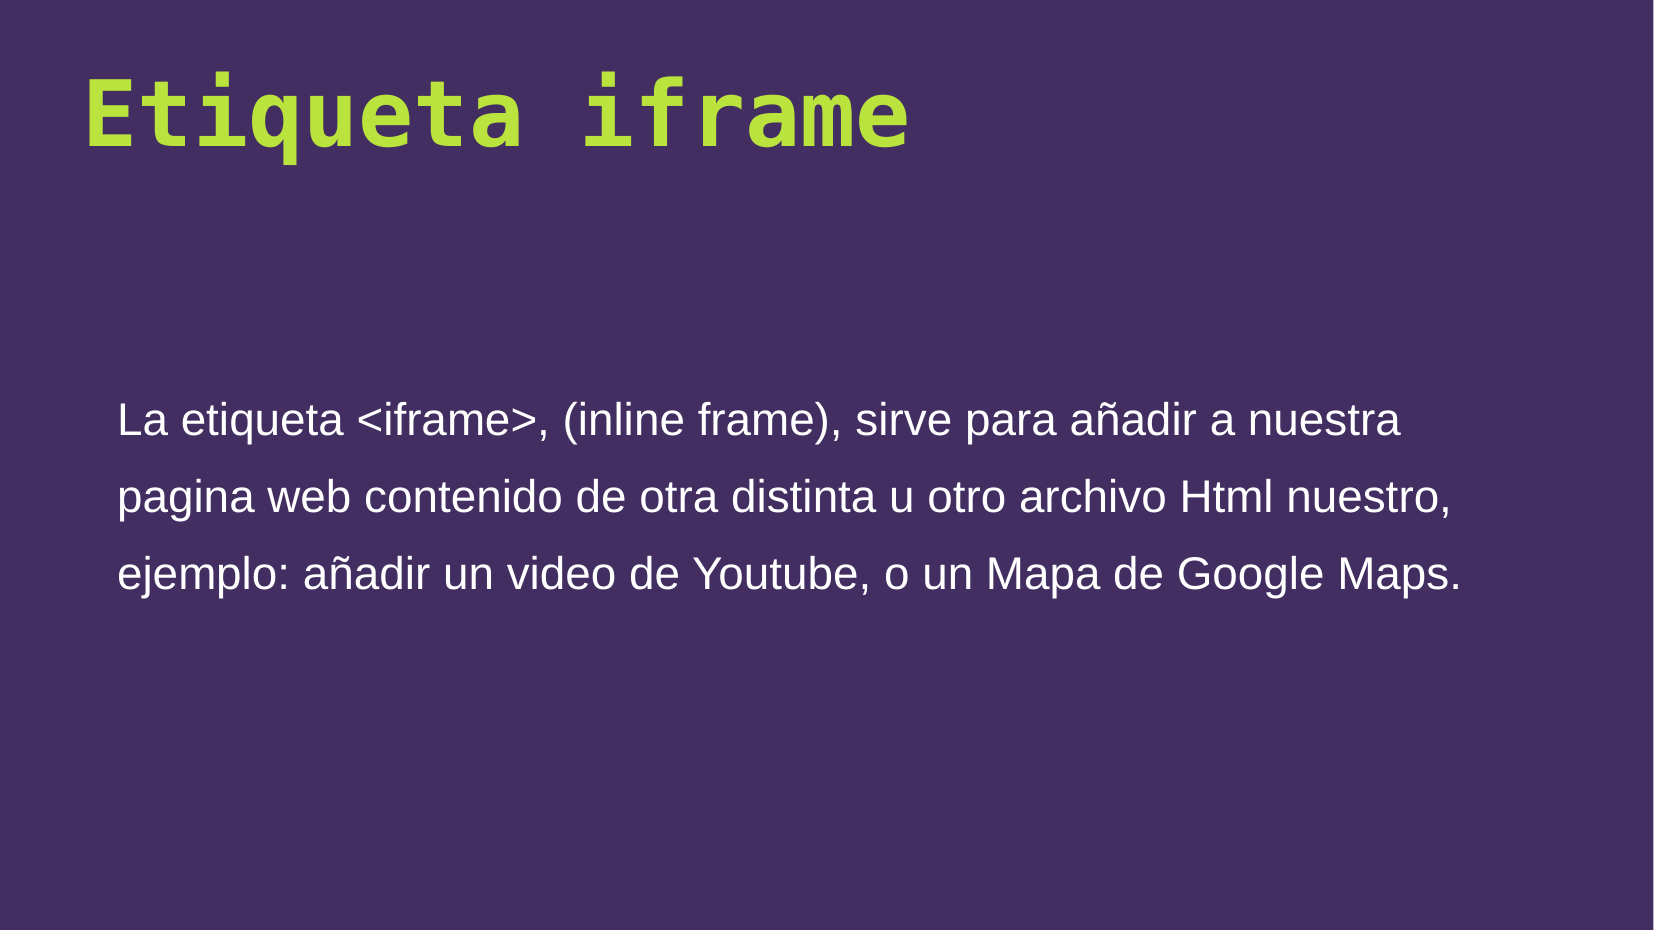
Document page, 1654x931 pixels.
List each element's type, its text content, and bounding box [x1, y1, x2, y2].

title Etiqueta iframe [82, 37, 1571, 193]
list La etiqueta <iframe>, (inline frame), sirve para añadir a nuestra pagina web contenido de otra distinta u otro archivo Html nuestro, ejemplo: añadir un video de Youtube, o un Mapa de Google Maps. [117, 228, 1482, 837]
